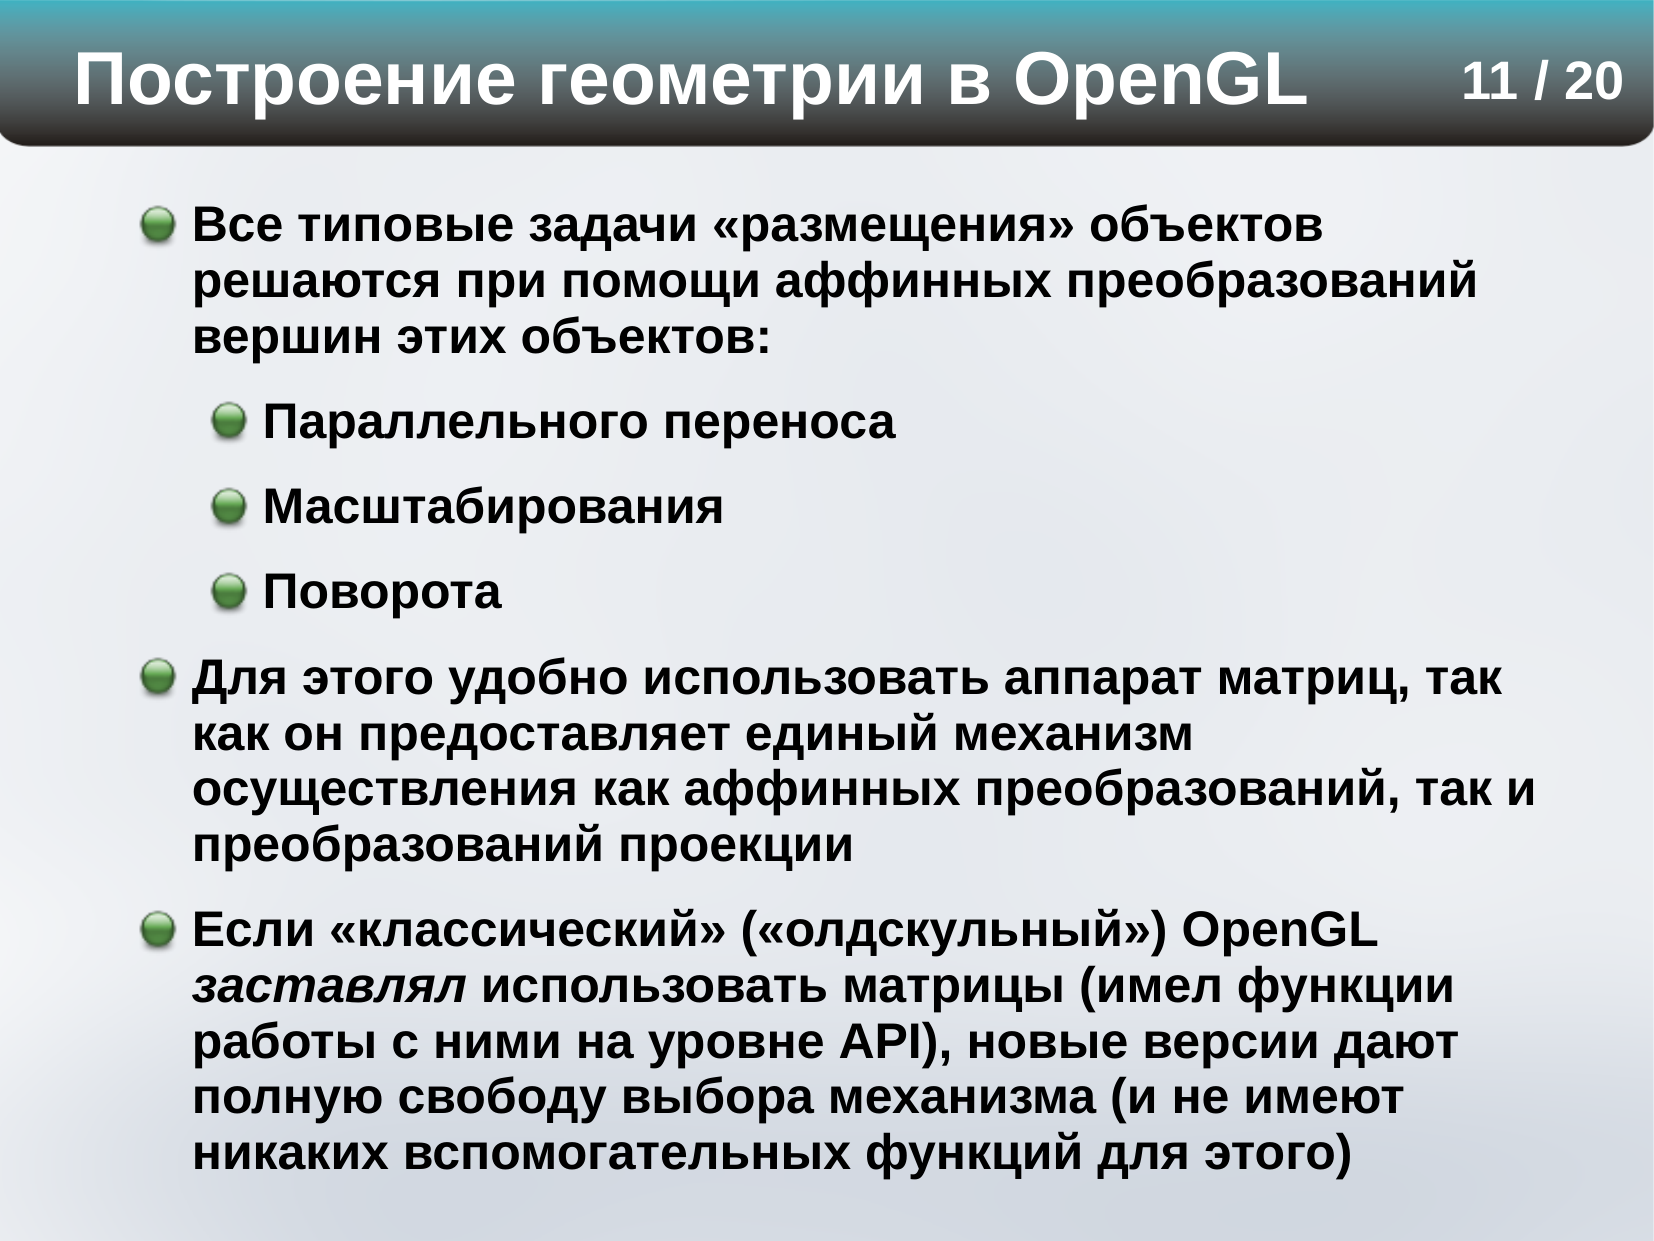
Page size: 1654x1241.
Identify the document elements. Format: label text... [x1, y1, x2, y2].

picture [0, 0, 1654, 1241]
text_box <номер> / 20 [1446, 42, 1654, 179]
text_box Построение геометрии в OpenGL [59, 29, 1418, 129]
text_box Все типовые задачи «размещения» объектов решаются при помощи аффинных преобразований вершин этих объектов: Параллельного переноса Масштабирования Поворота Для этого удобно использовать аппарат матриц, так как он предоставляет единый механизм осуществления как аффинных преобразований, так и преобразований проекции Если «классический» («олдскульный») OpenGL заставлял использовать матрицы (имел функции работы с ними на уровне API), новые версии дают полную свободу выбора механизма (и не имеют никаких вспомогательных функций для этого) [118, 188, 1595, 1188]
